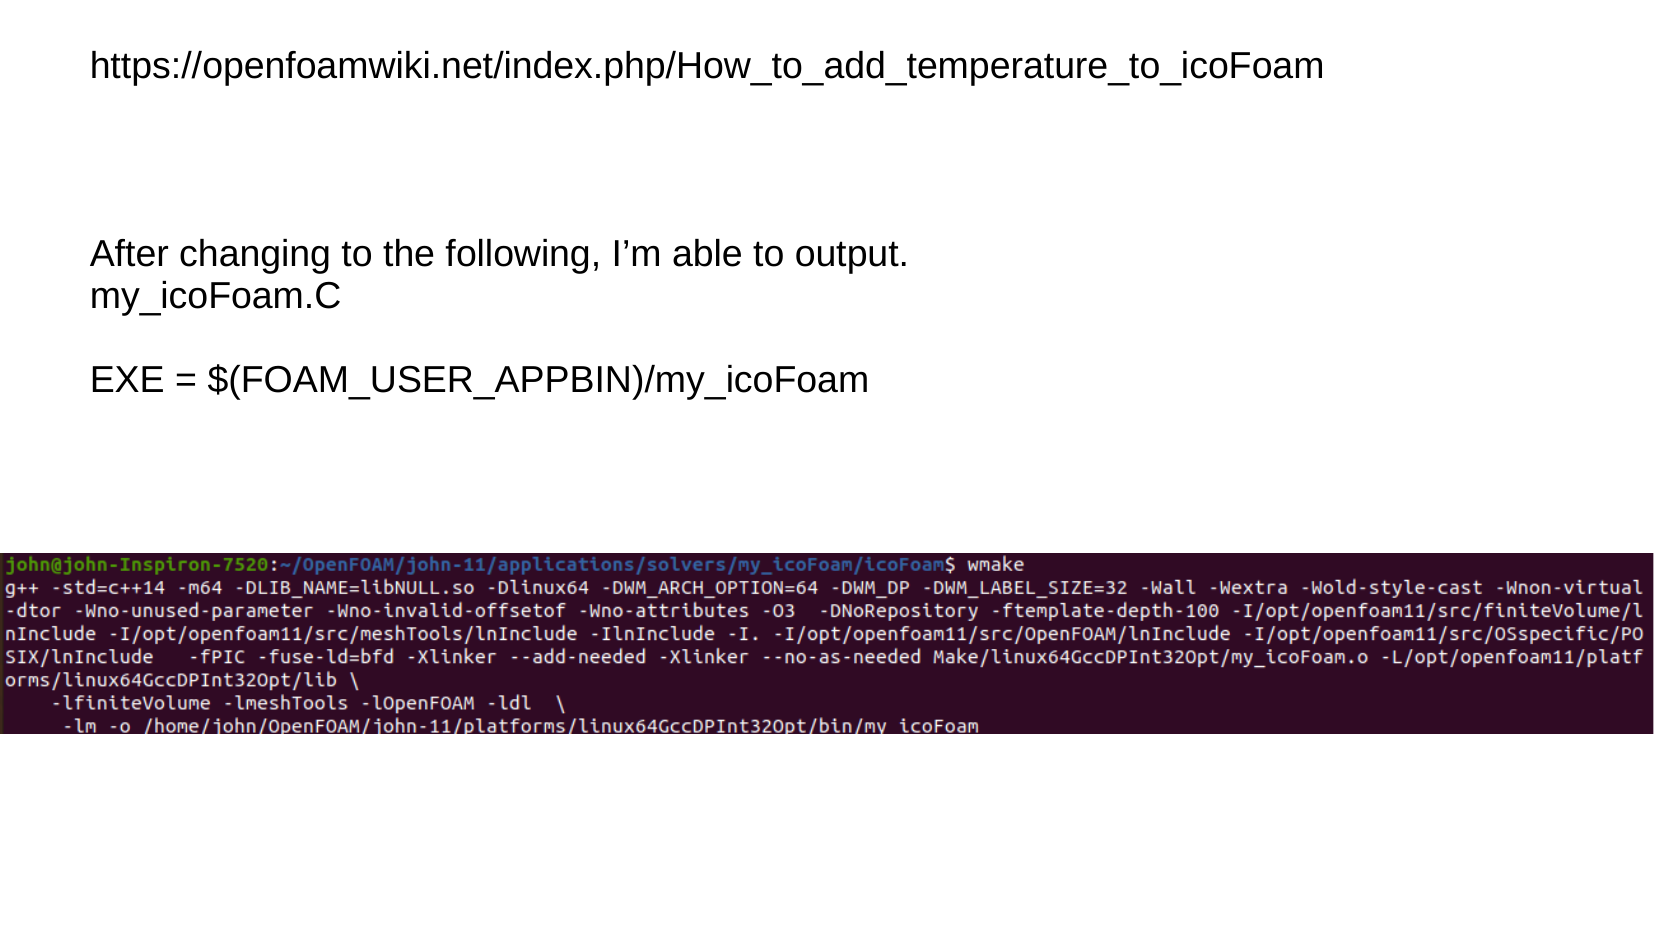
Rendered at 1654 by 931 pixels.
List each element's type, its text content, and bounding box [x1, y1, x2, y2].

picture [0, 553, 1654, 734]
text_box https://openfoamwiki.net/index.php/How_to_add_temperature_to_icoFoam [75, 37, 1426, 188]
text_box After changing to the following, I’m able to output. my_icoFoam.C EXE = $(FOAM_USER_APPBIN)/my_icoFoam [75, 225, 1351, 492]
